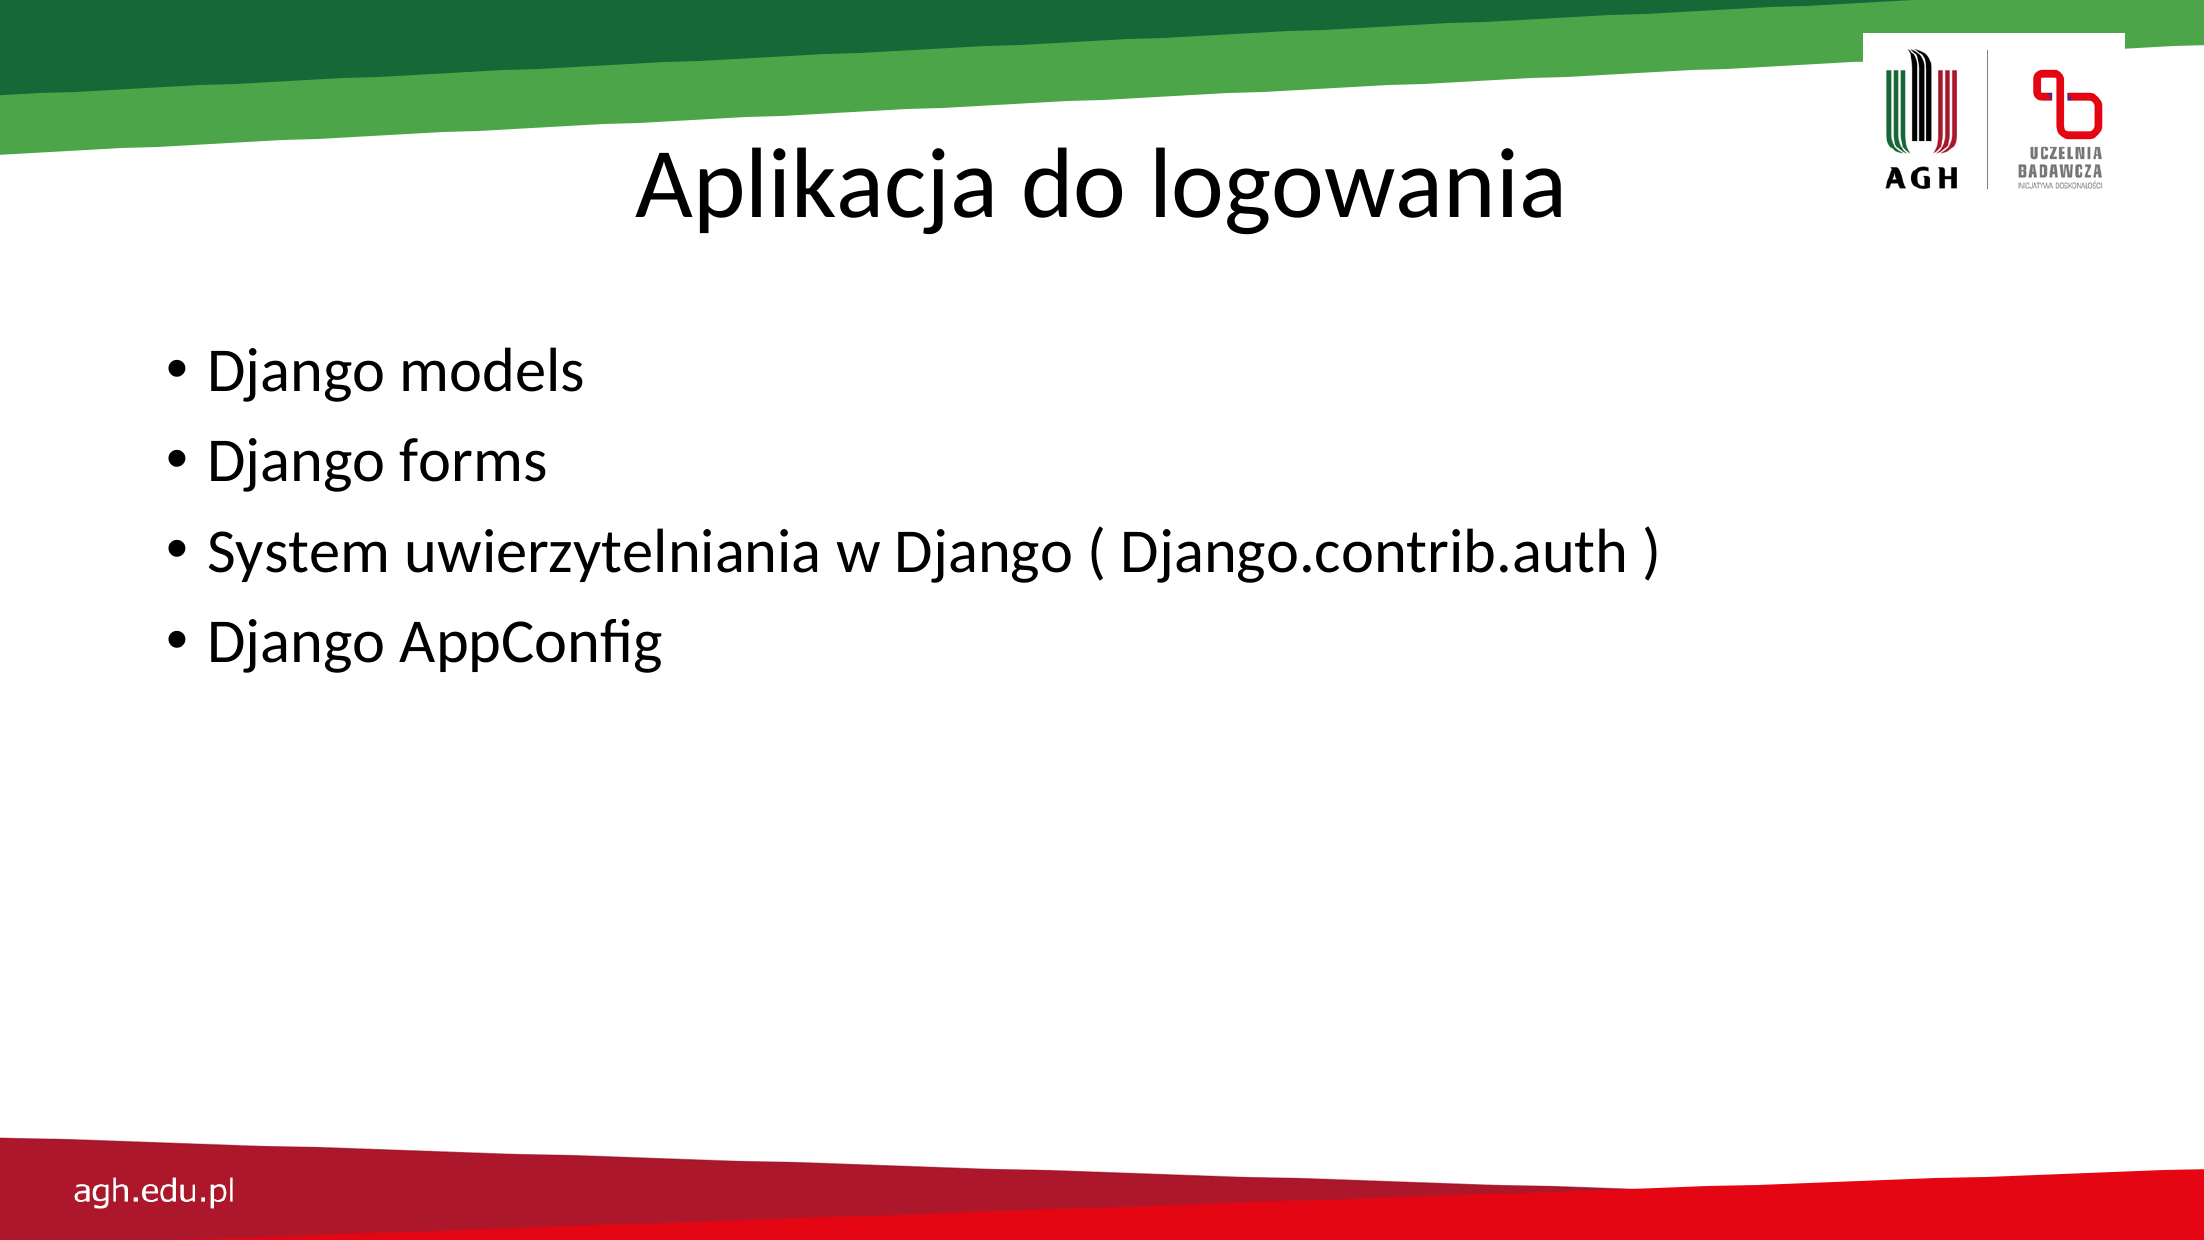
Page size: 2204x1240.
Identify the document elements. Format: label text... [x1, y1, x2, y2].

picture [0, 0, 2204, 1240]
list Django models Django forms System uwierzytelniania w Django ( Django.contrib.auth ) Django AppConfig [151, 329, 2053, 1117]
title Aplikacja do logowania [151, 65, 2053, 306]
